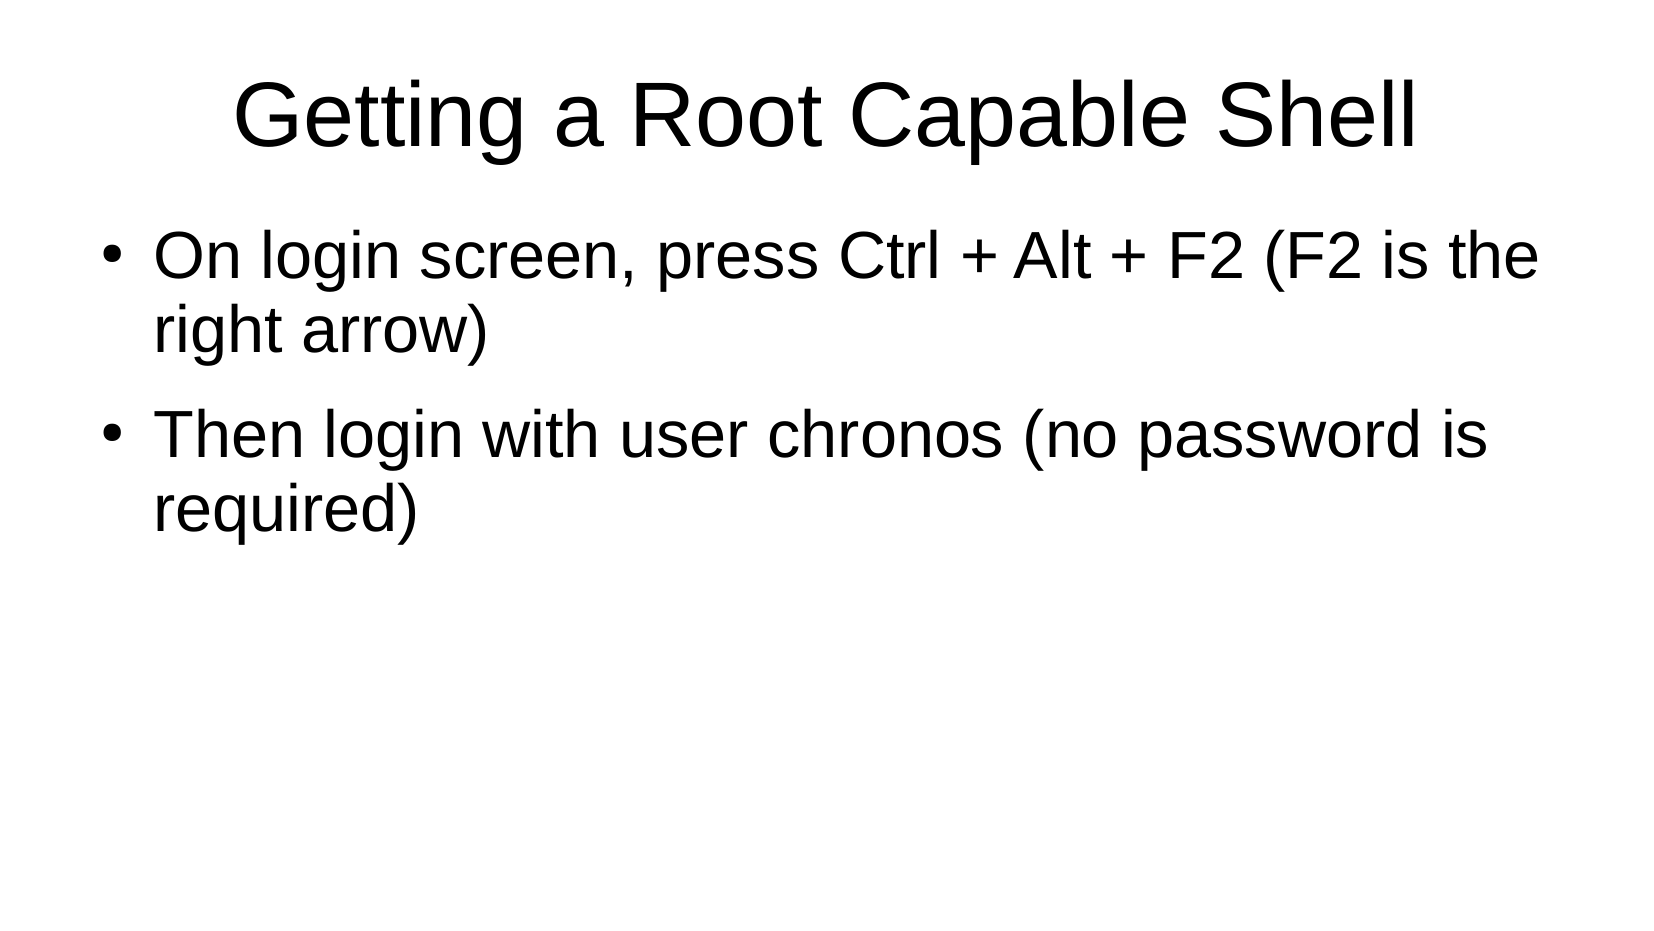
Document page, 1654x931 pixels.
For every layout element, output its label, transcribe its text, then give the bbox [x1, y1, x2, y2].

title Getting a Root Capable Shell [82, 37, 1571, 193]
list On login screen, press Ctrl + Alt + F2 (F2 is the right arrow) Then login with user chronos (no password is required) [82, 217, 1571, 758]
